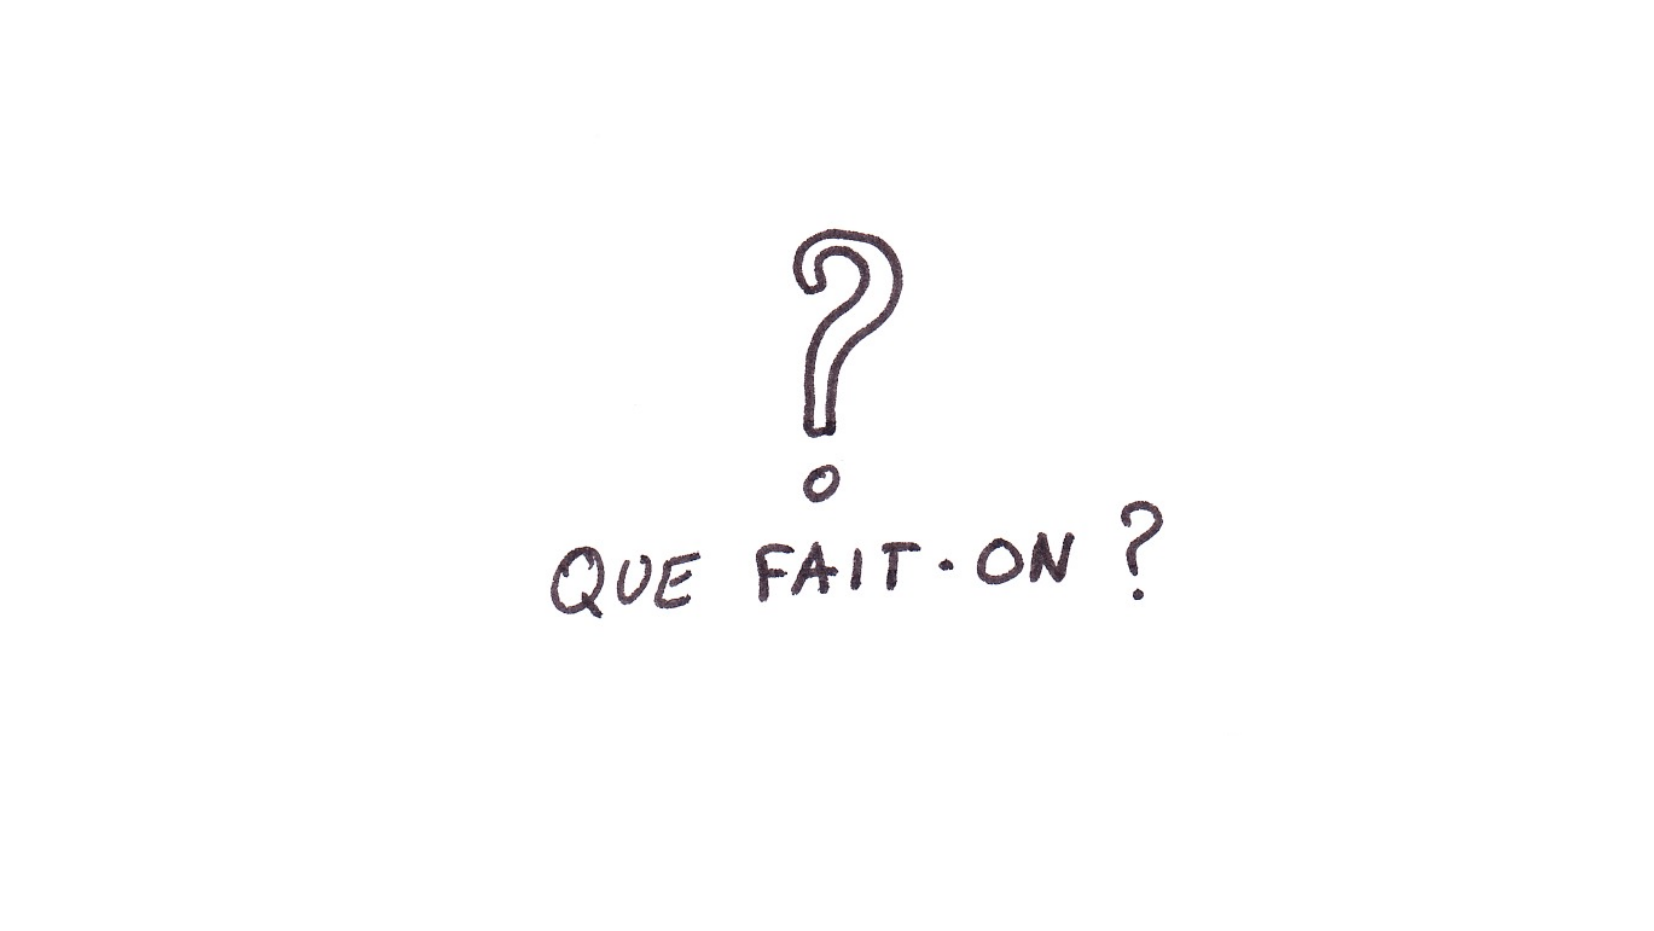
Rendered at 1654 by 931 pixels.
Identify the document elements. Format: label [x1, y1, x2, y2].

picture [454, 120, 1276, 736]
